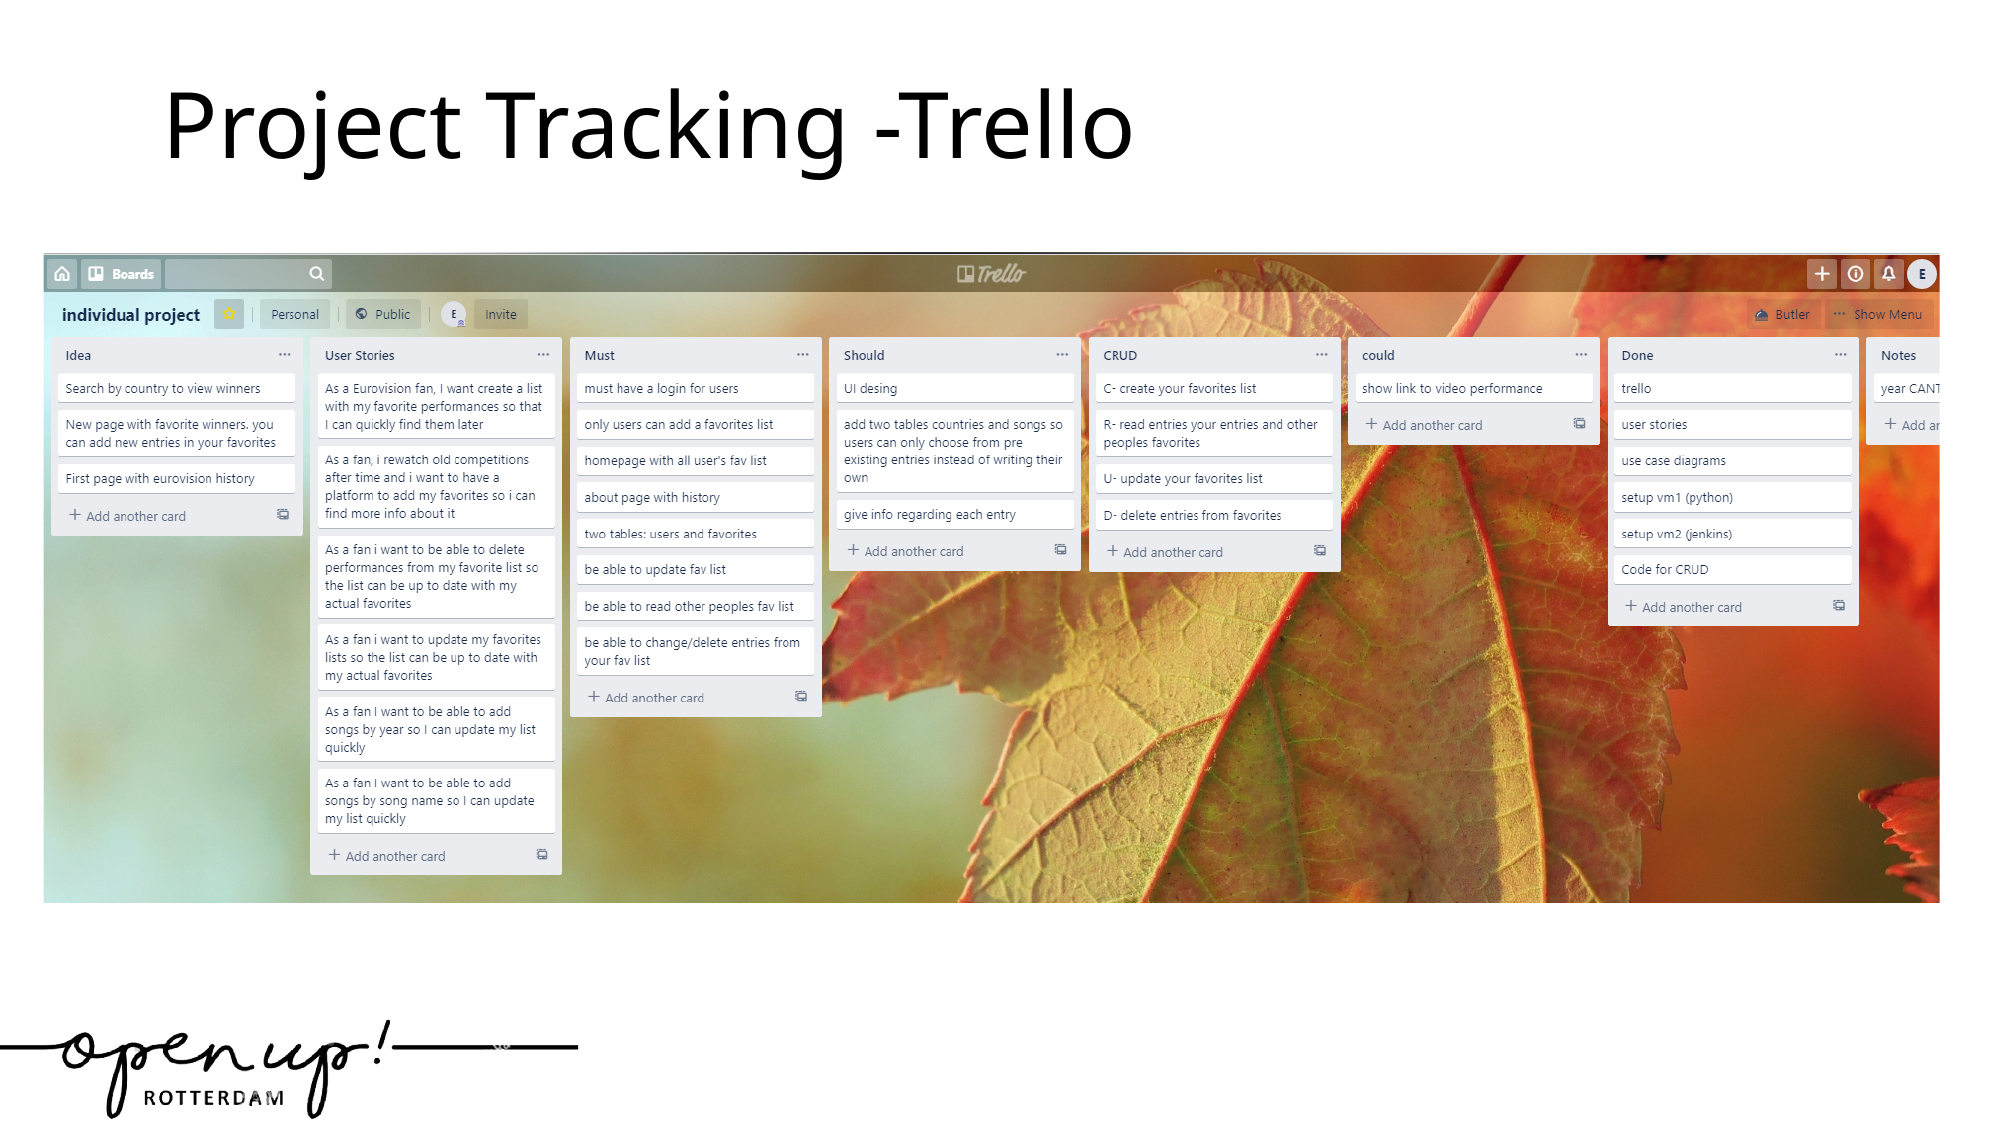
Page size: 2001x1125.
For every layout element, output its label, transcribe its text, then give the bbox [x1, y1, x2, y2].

title Project Tracking -Trello [147, 20, 1873, 238]
picture [43, 252, 1940, 903]
picture [0, 1019, 579, 1125]
